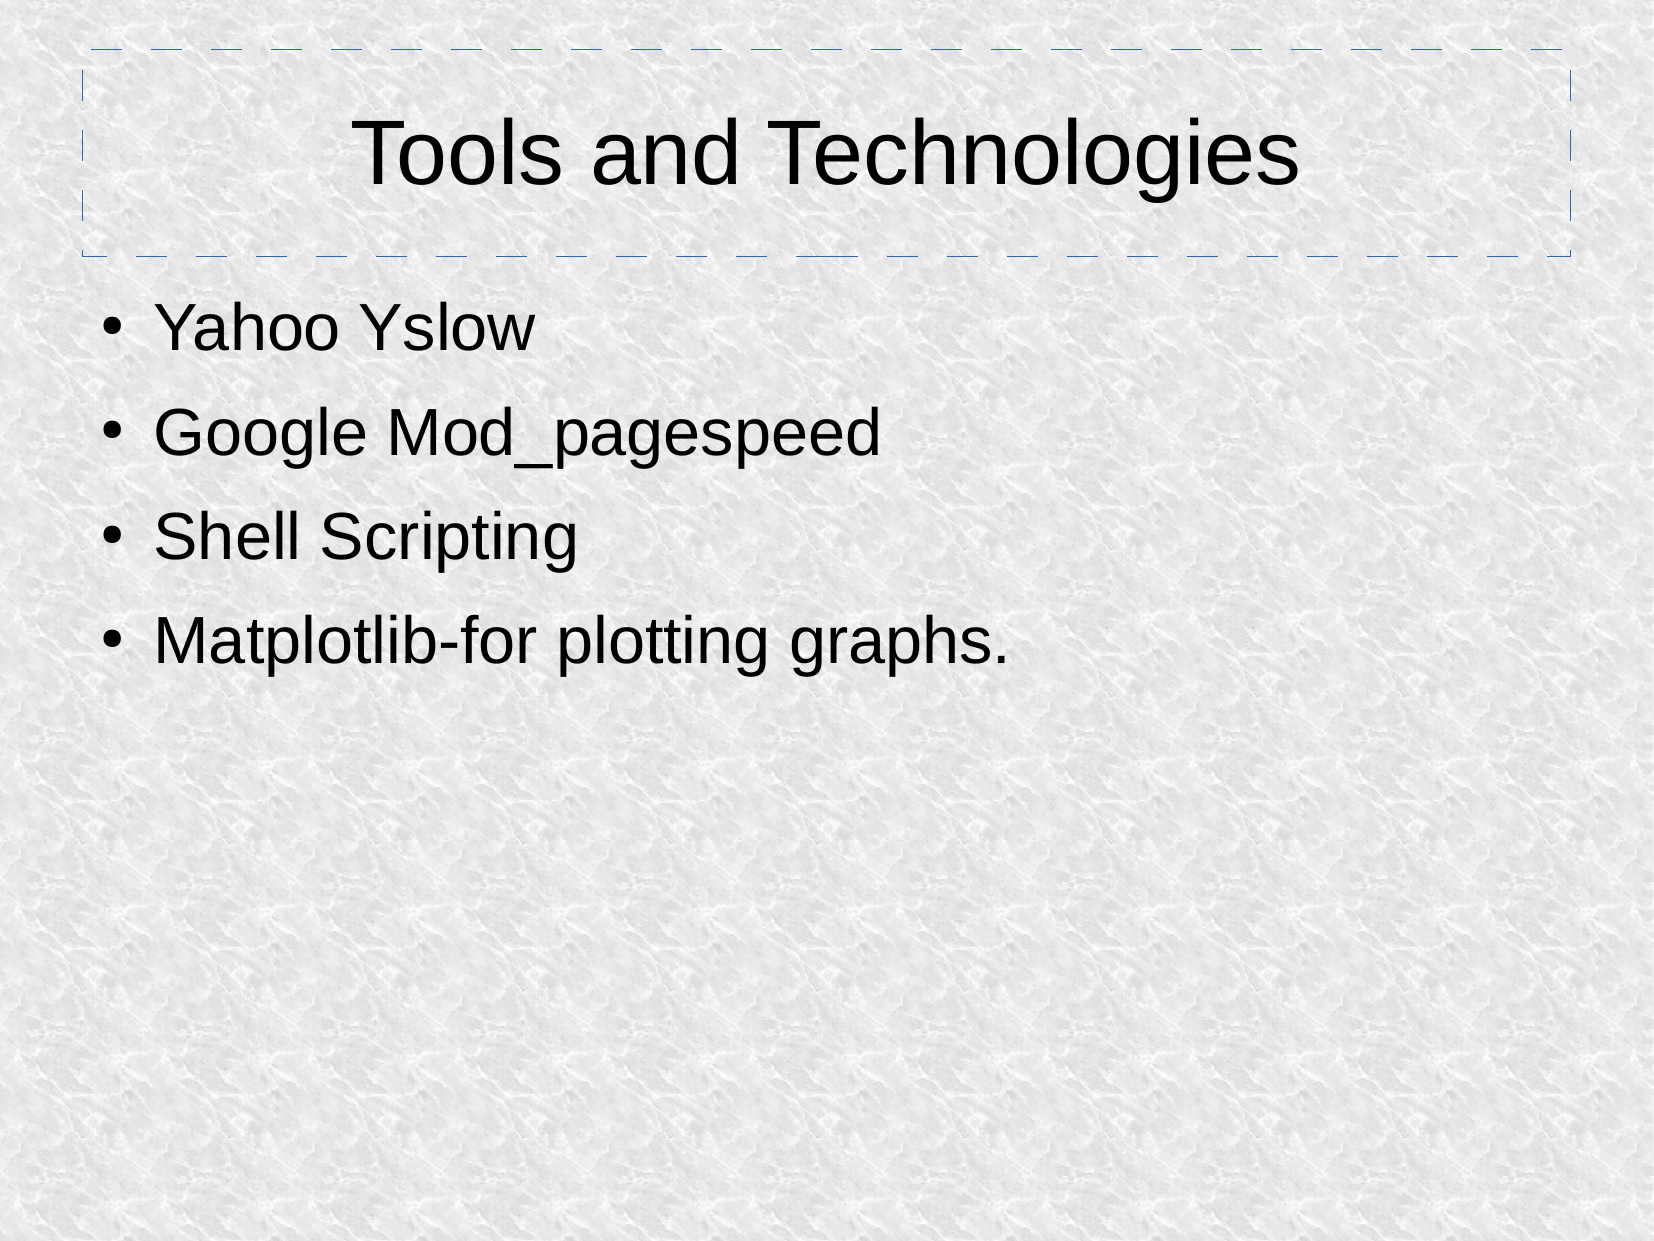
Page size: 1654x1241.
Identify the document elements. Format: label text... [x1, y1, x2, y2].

title Tools and Technologies [82, 49, 1571, 257]
picture [0, 0, 1654, 1241]
list Yahoo Yslow Google Mod_pagespeed Shell Scripting Matplotlib-for plotting graphs. [82, 290, 1571, 1010]
